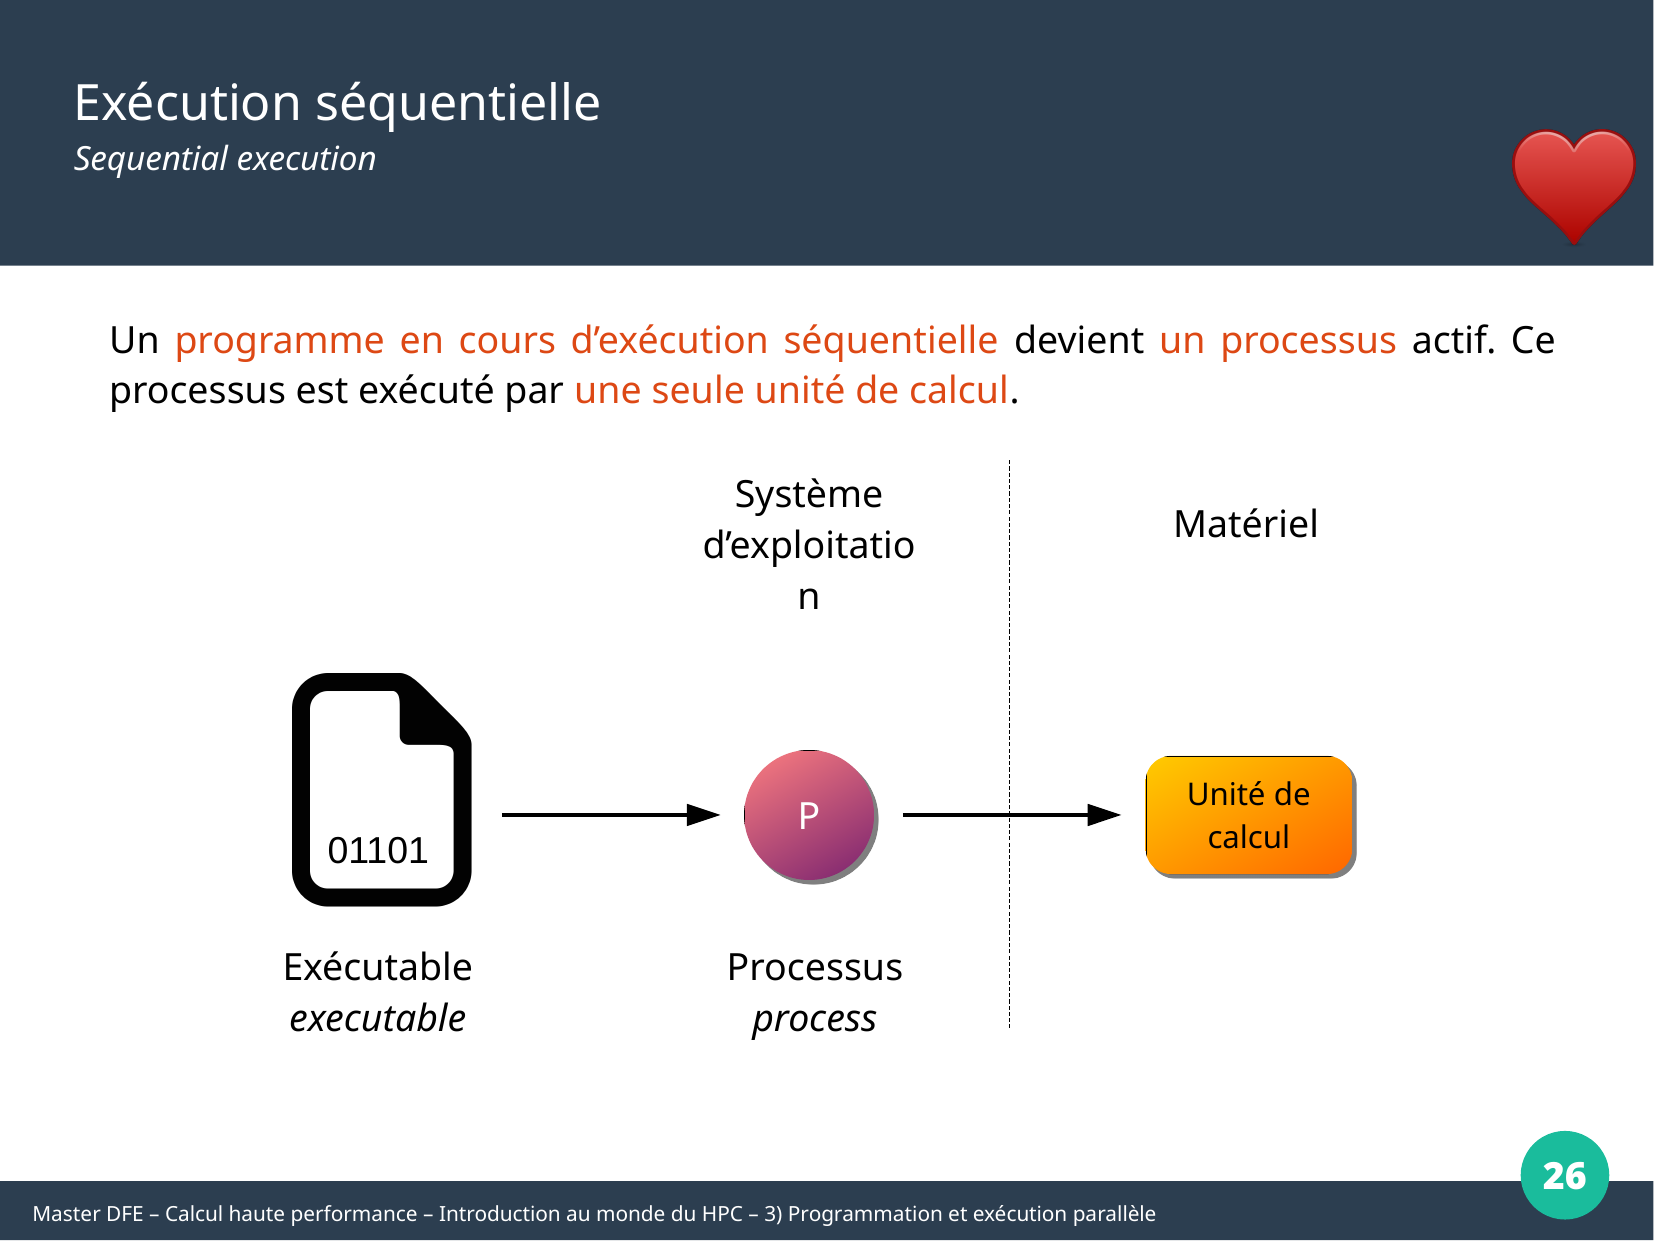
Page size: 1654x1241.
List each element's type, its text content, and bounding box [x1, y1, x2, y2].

text_box 01101 [312, 822, 455, 880]
text_box Matériel [1116, 490, 1376, 556]
text_box Processus process [685, 933, 945, 1050]
picture [265, 673, 502, 910]
text_box Exécutable executable [248, 933, 508, 1050]
text_box Master DFE – Calcul haute performance – Introduction au monde du HPC – 3) Programmation et exécution parallèle [17, 1191, 1436, 1235]
text_box Exécution séquentielle Sequential execution [59, 59, 1477, 187]
picture [1512, 129, 1636, 248]
text_box Un programme en cours d’exécution séquentielle devient un processus actif. Ce processus est exécuté par une seule unité de calcul. [94, 305, 1571, 524]
text_box Système d’exploitation [679, 460, 939, 578]
text_box P [744, 750, 875, 880]
text_box Unité de calcul [1145, 755, 1353, 875]
